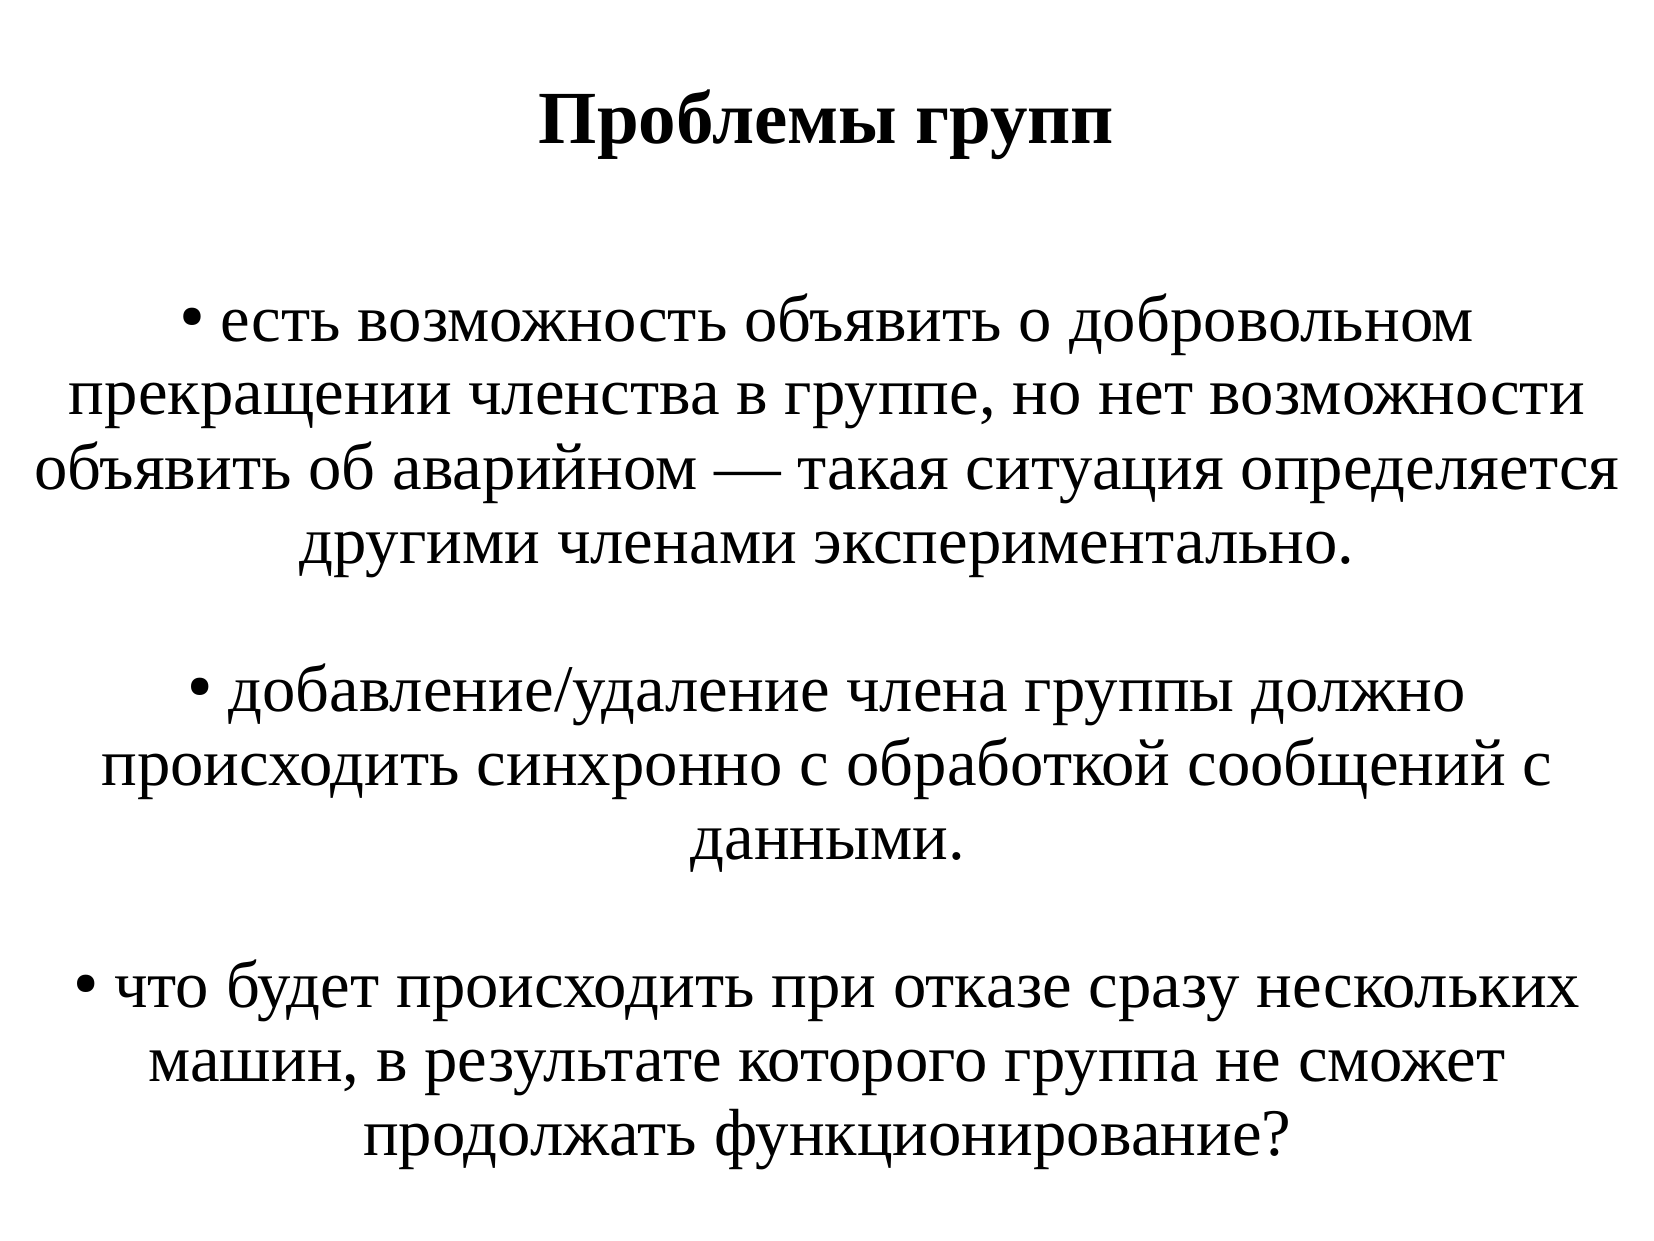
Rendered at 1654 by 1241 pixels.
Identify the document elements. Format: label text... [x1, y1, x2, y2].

subtitle есть возможность объявить о добровольном прекращении членства в группе, но нет возможности объявить об аварийном — такая ситуация определяется другими членами экспериментально. добавление/удаление члена группы должно происходить синхронно с обработкой сообщений с данными. что будет происходить при отказе сразу нескольких машин, в результате которого группа не сможет продолжать функционирование? [30, 236, 1626, 1215]
title Проблемы групп [30, 27, 1624, 210]
